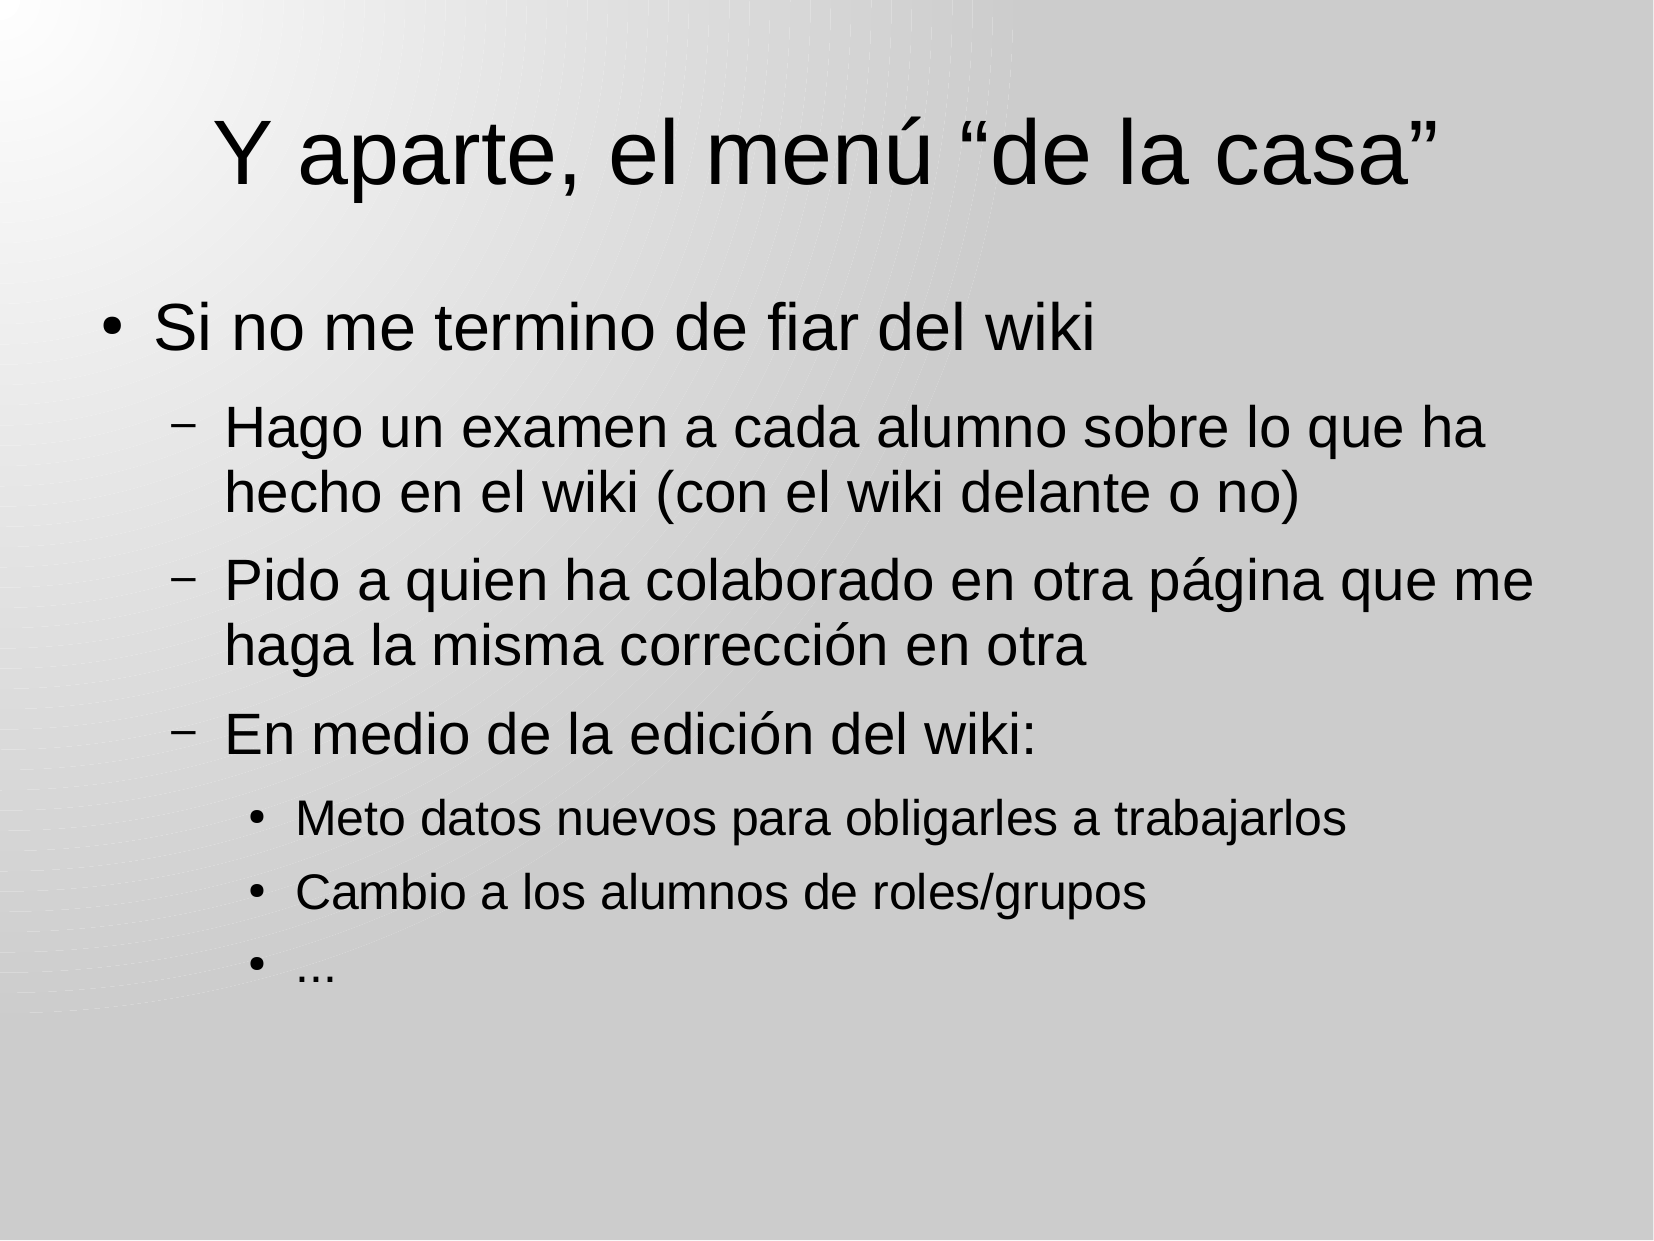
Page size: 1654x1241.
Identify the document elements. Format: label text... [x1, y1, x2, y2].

title Y aparte, el menú “de la casa” [82, 49, 1571, 257]
list Si no me termino de fiar del wiki Hago un examen a cada alumno sobre lo que ha hecho en el wiki (con el wiki delante o no) Pido a quien ha colaborado en otra página que me haga la misma corrección en otra En medio de la edición del wiki: Meto datos nuevos para obligarles a trabajarlos Cambio a los alumnos de roles/grupos ... [82, 290, 1538, 1109]
